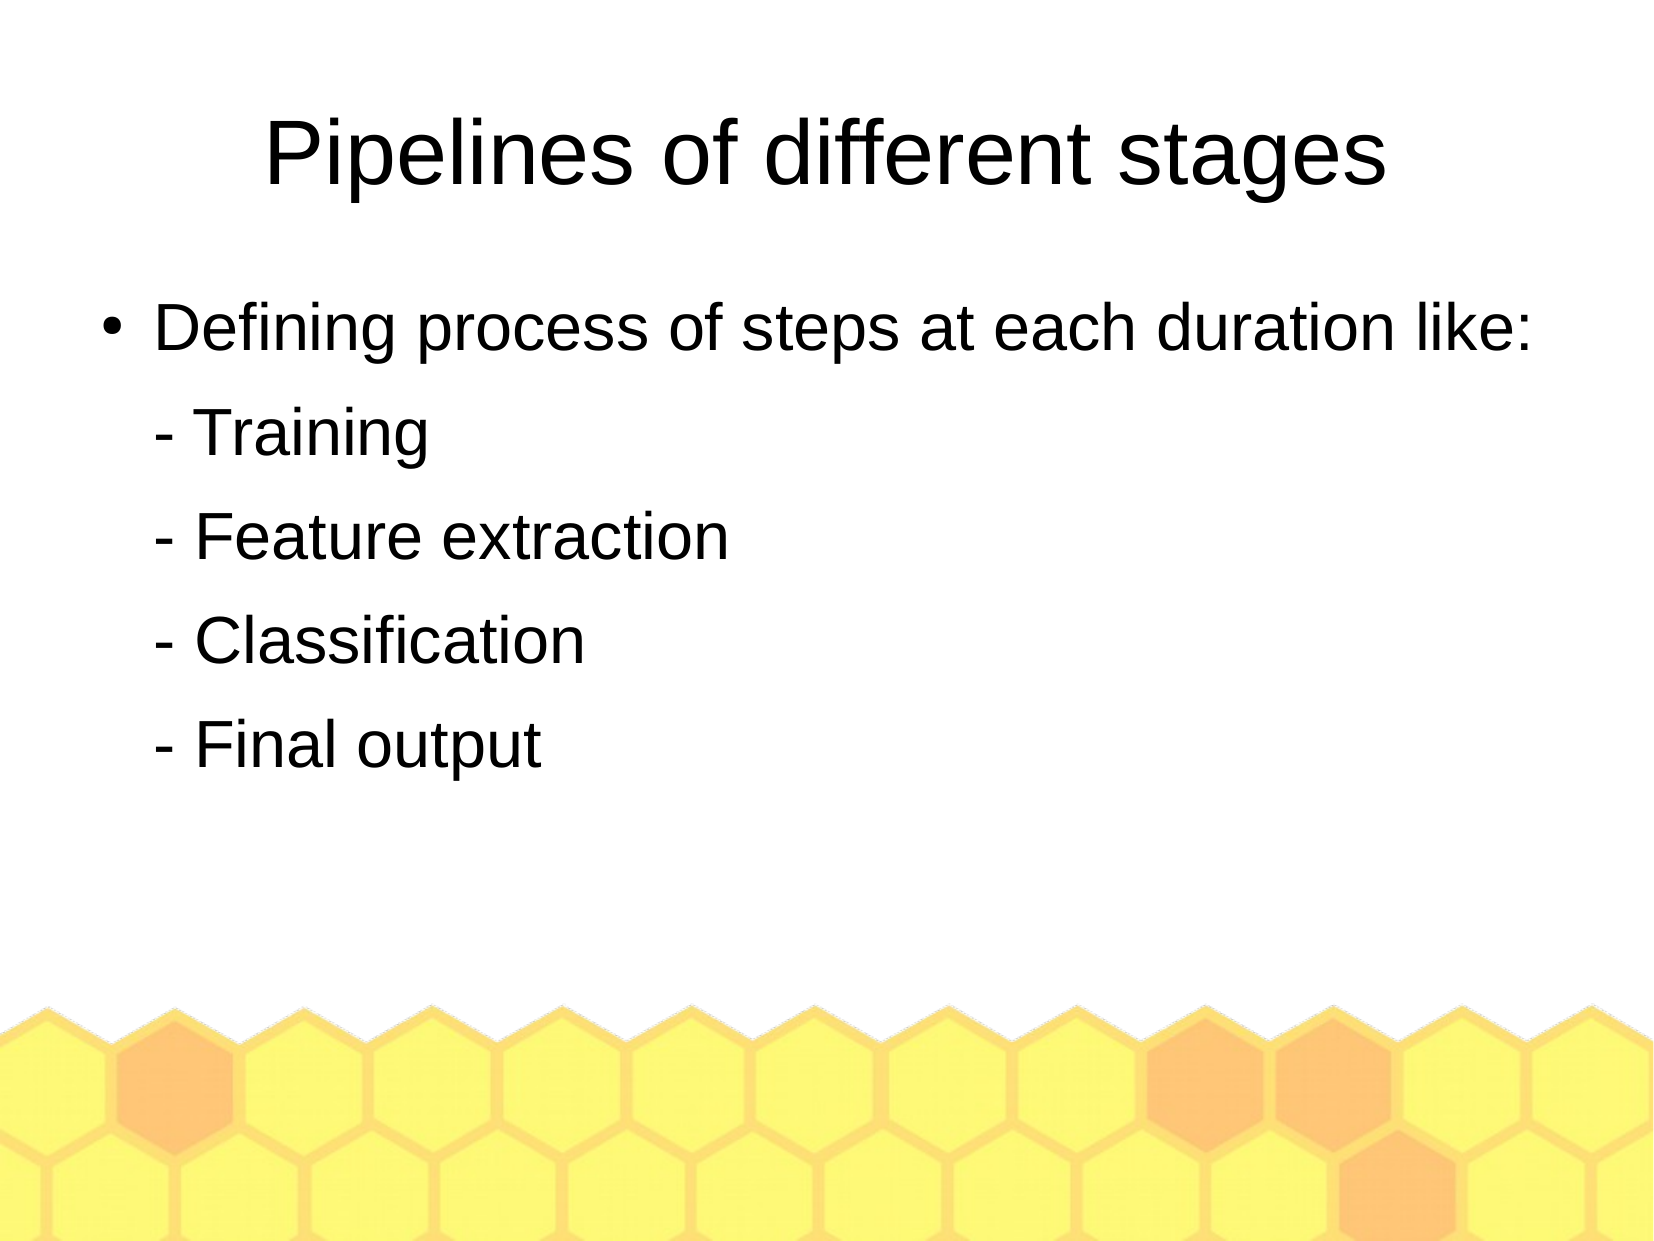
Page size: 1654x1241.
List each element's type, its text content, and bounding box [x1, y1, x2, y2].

title Pipelines of different stages [82, 49, 1571, 257]
picture [0, 1001, 1654, 1241]
list Defining process of steps at each duration like: - Training - Feature extraction - Classification - Final output [82, 290, 1571, 1010]
